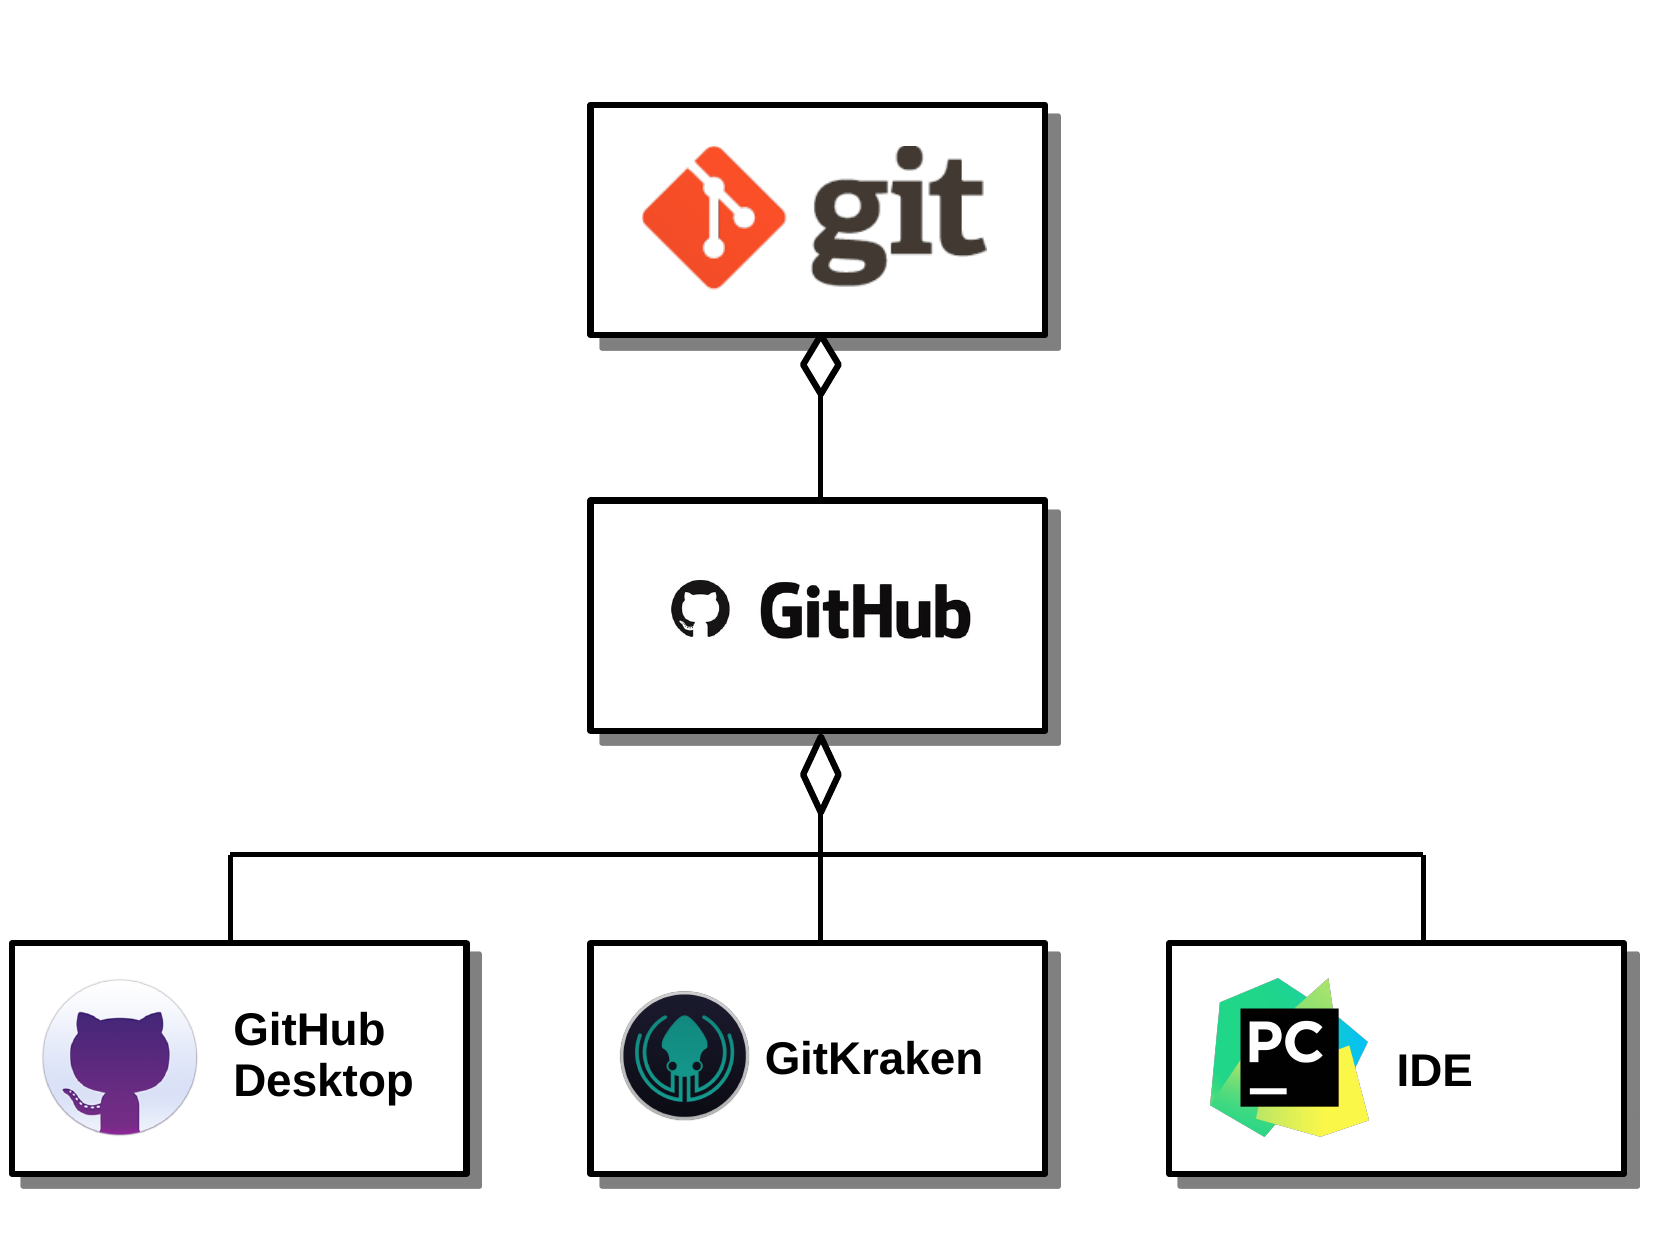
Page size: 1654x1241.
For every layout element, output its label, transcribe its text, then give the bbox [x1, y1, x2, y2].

picture [624, 506, 1012, 725]
picture [1210, 978, 1369, 1137]
picture [613, 984, 756, 1128]
text_box GitKraken [750, 1026, 1028, 1195]
text_box [803, 736, 839, 813]
picture [642, 146, 987, 290]
text_box [590, 104, 1046, 395]
text_box [1169, 943, 1625, 1174]
text_box [590, 500, 1046, 731]
picture [35, 972, 204, 1142]
text_box IDE [1381, 1037, 1619, 1207]
text_box [11, 943, 467, 1174]
text_box GitHub Desktop [218, 996, 455, 1166]
text_box [590, 943, 1046, 1174]
